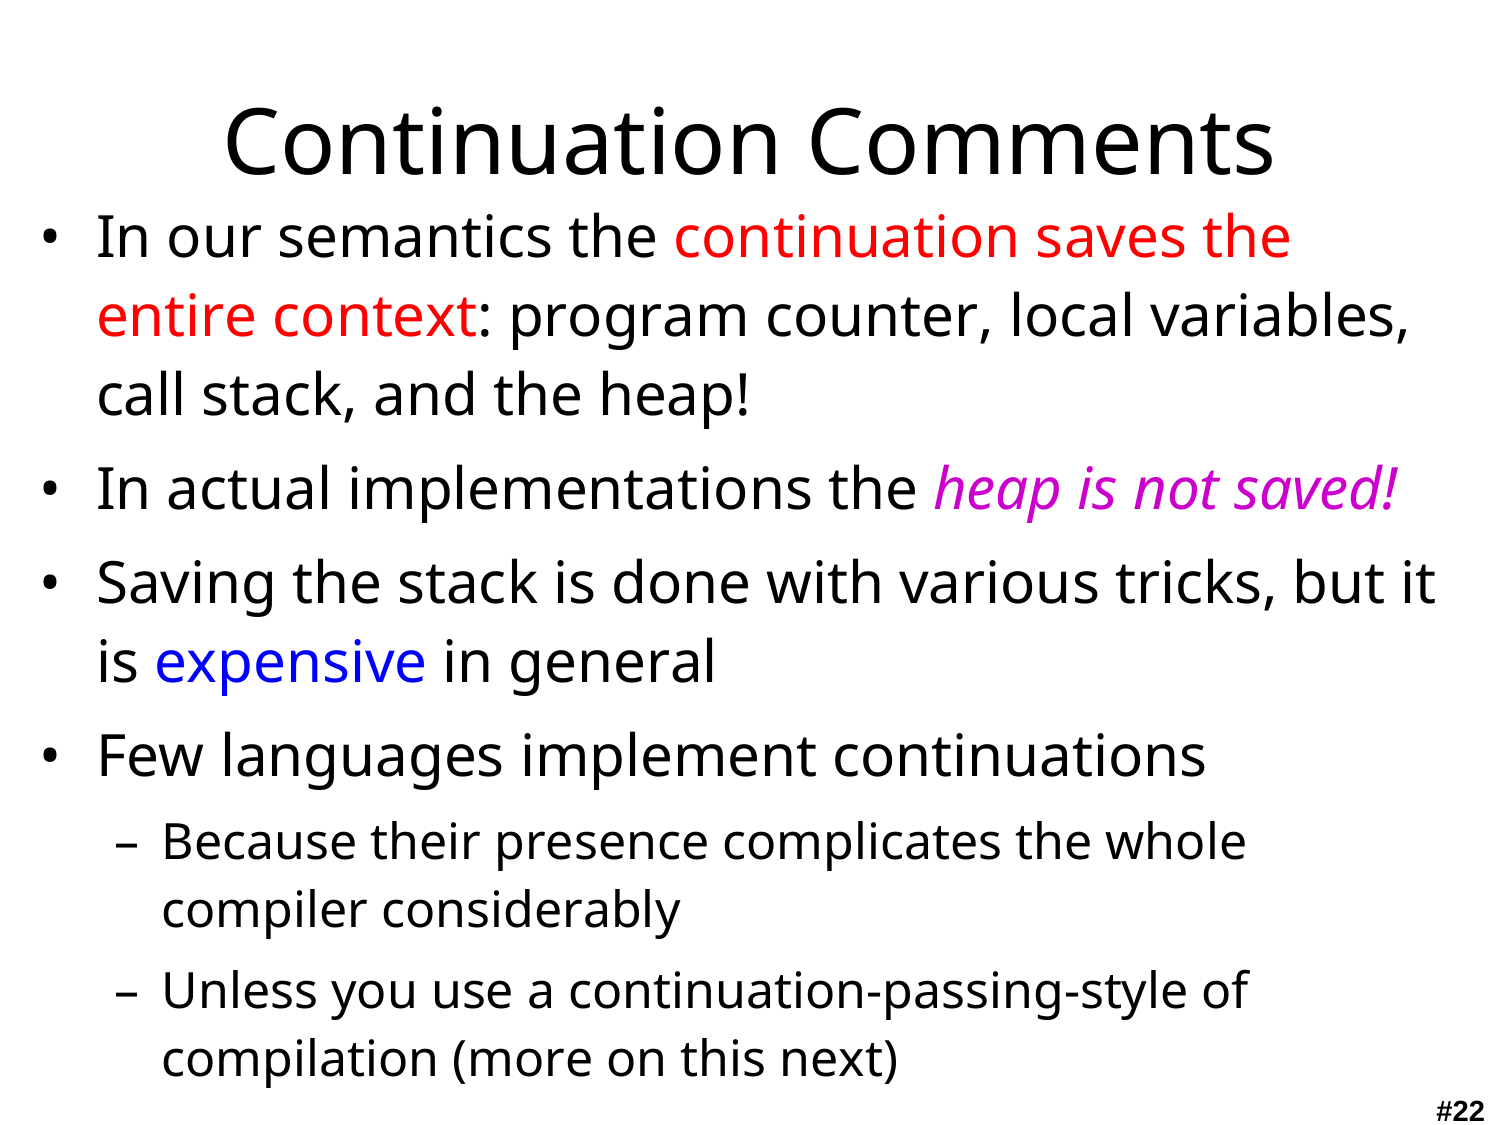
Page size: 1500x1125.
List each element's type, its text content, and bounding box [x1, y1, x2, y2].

list In our semantics the continuation saves the entire context: program counter, local variables, call stack, and the heap! In actual implementations the heap is not saved! Saving the stack is done with various tricks, but it is expensive in general Few languages implement continuations Because their presence complicates the whole compiler considerably Unless you use a continuation-passing-style of compilation (more on this next) [24, 187, 1476, 1026]
title Continuation Comments [24, 45, 1476, 187]
